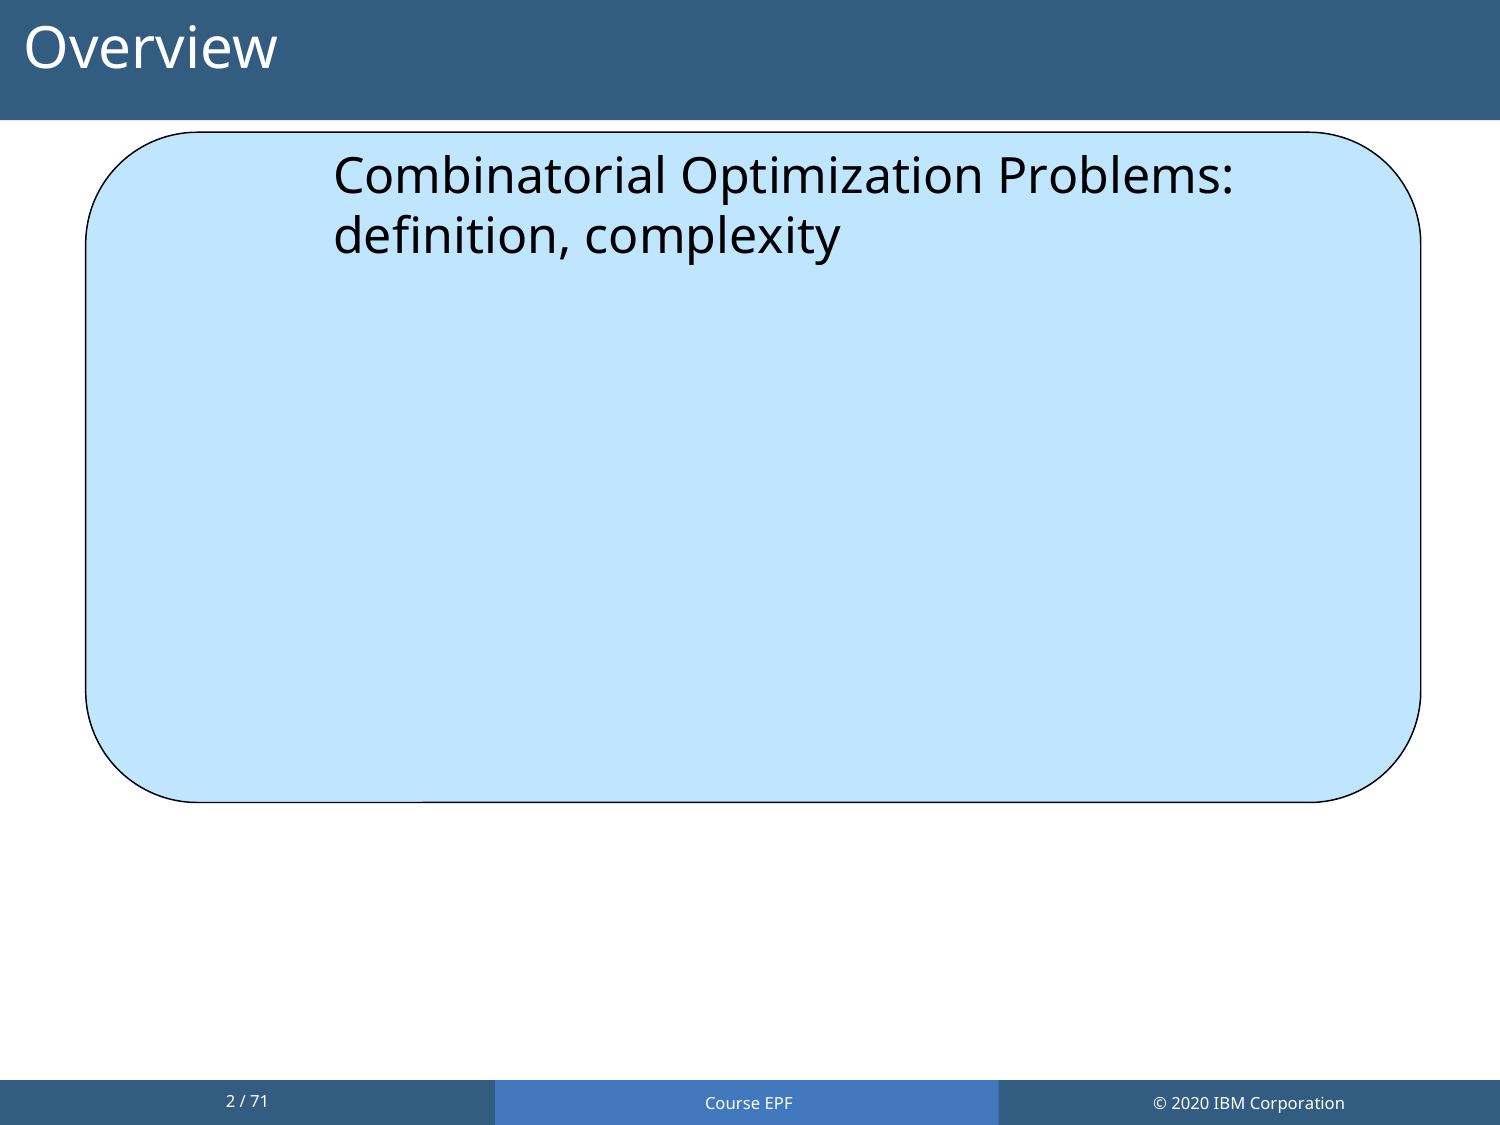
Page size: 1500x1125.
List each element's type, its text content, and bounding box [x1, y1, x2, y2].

text_box [85, 132, 1421, 803]
title Overview [0, 0, 1500, 121]
text_box Combinatorial Optimization Problems: definition, complexity [318, 135, 1228, 271]
